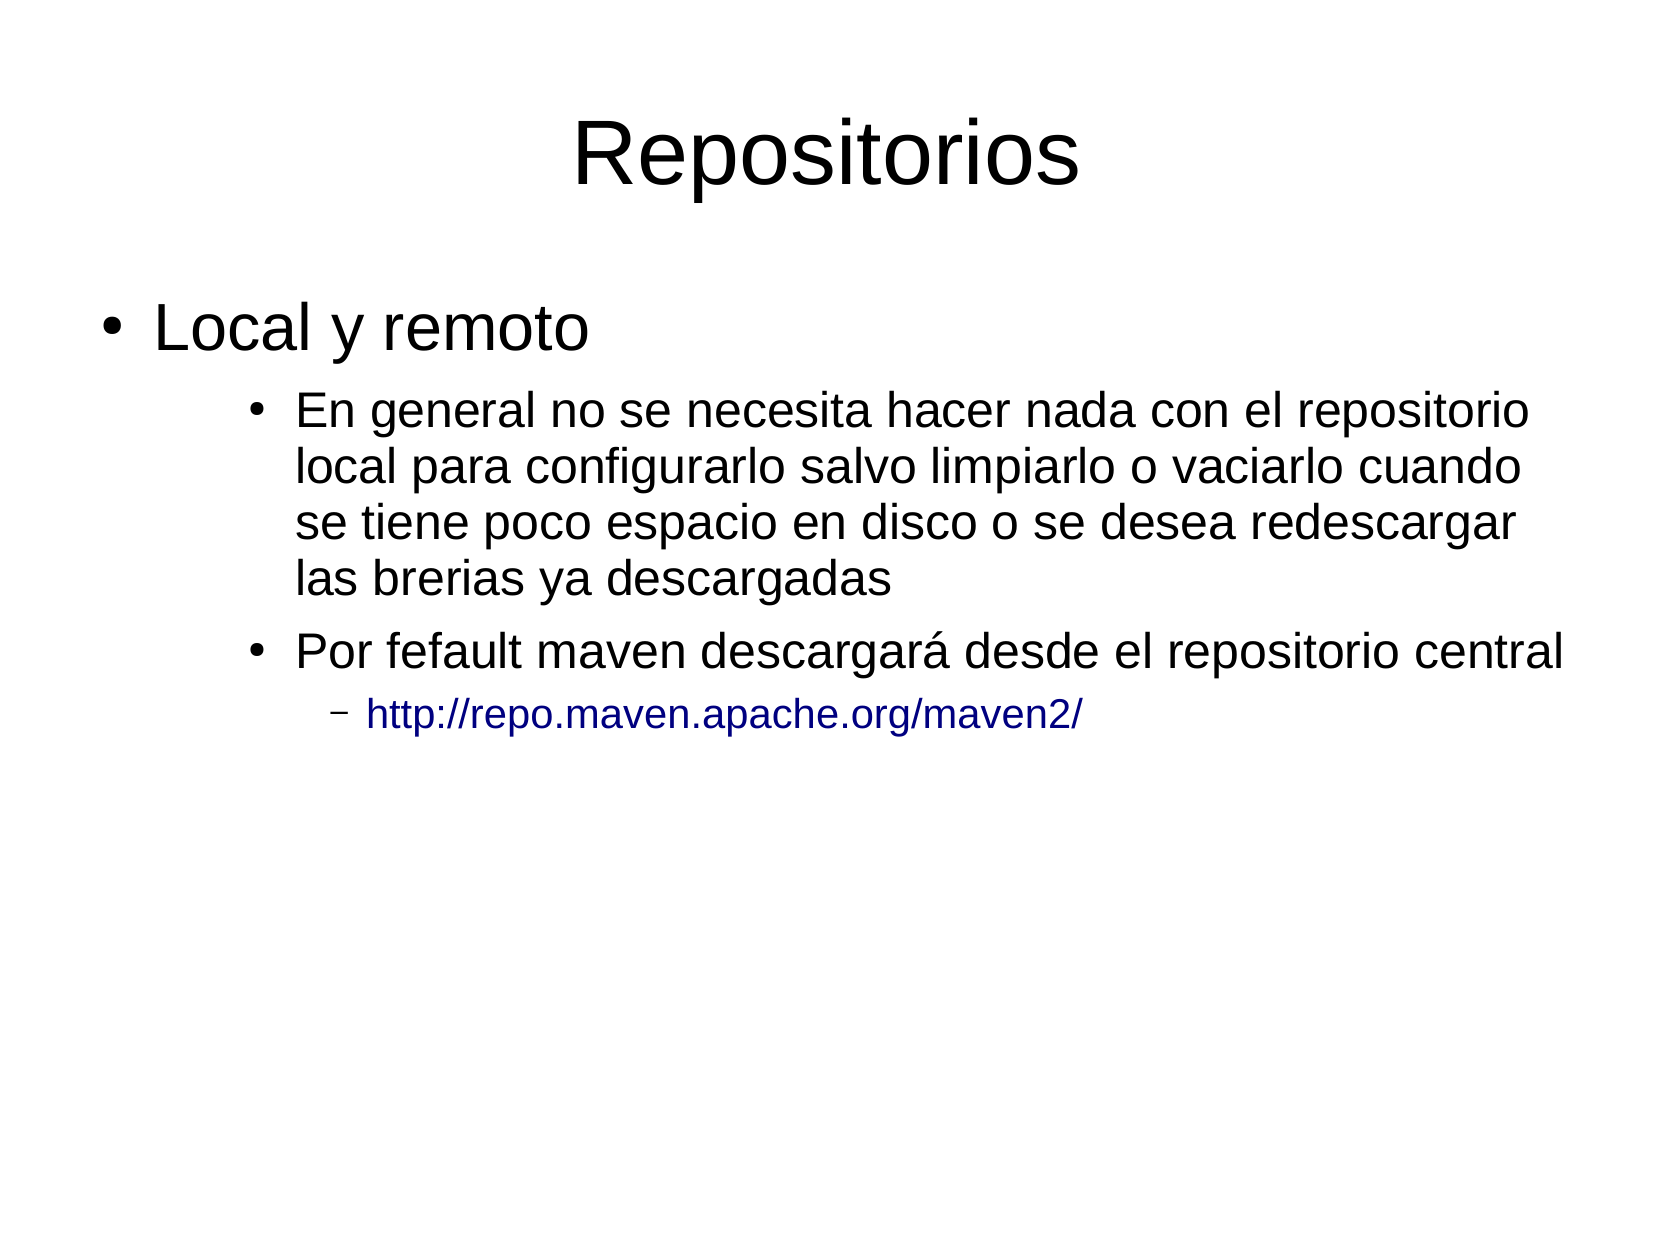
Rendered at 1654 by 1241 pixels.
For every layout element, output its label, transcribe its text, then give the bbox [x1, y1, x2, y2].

title Repositorios [82, 49, 1571, 257]
list Local y remoto En general no se necesita hacer nada con el repositorio local para configurarlo salvo limpiarlo o vaciarlo cuando se tiene poco espacio en disco o se desea redescargar las brerias ya descargadas Por fefault maven descargará desde el repositorio central http://repo.maven.apache.org/maven2/ [82, 290, 1571, 1010]
